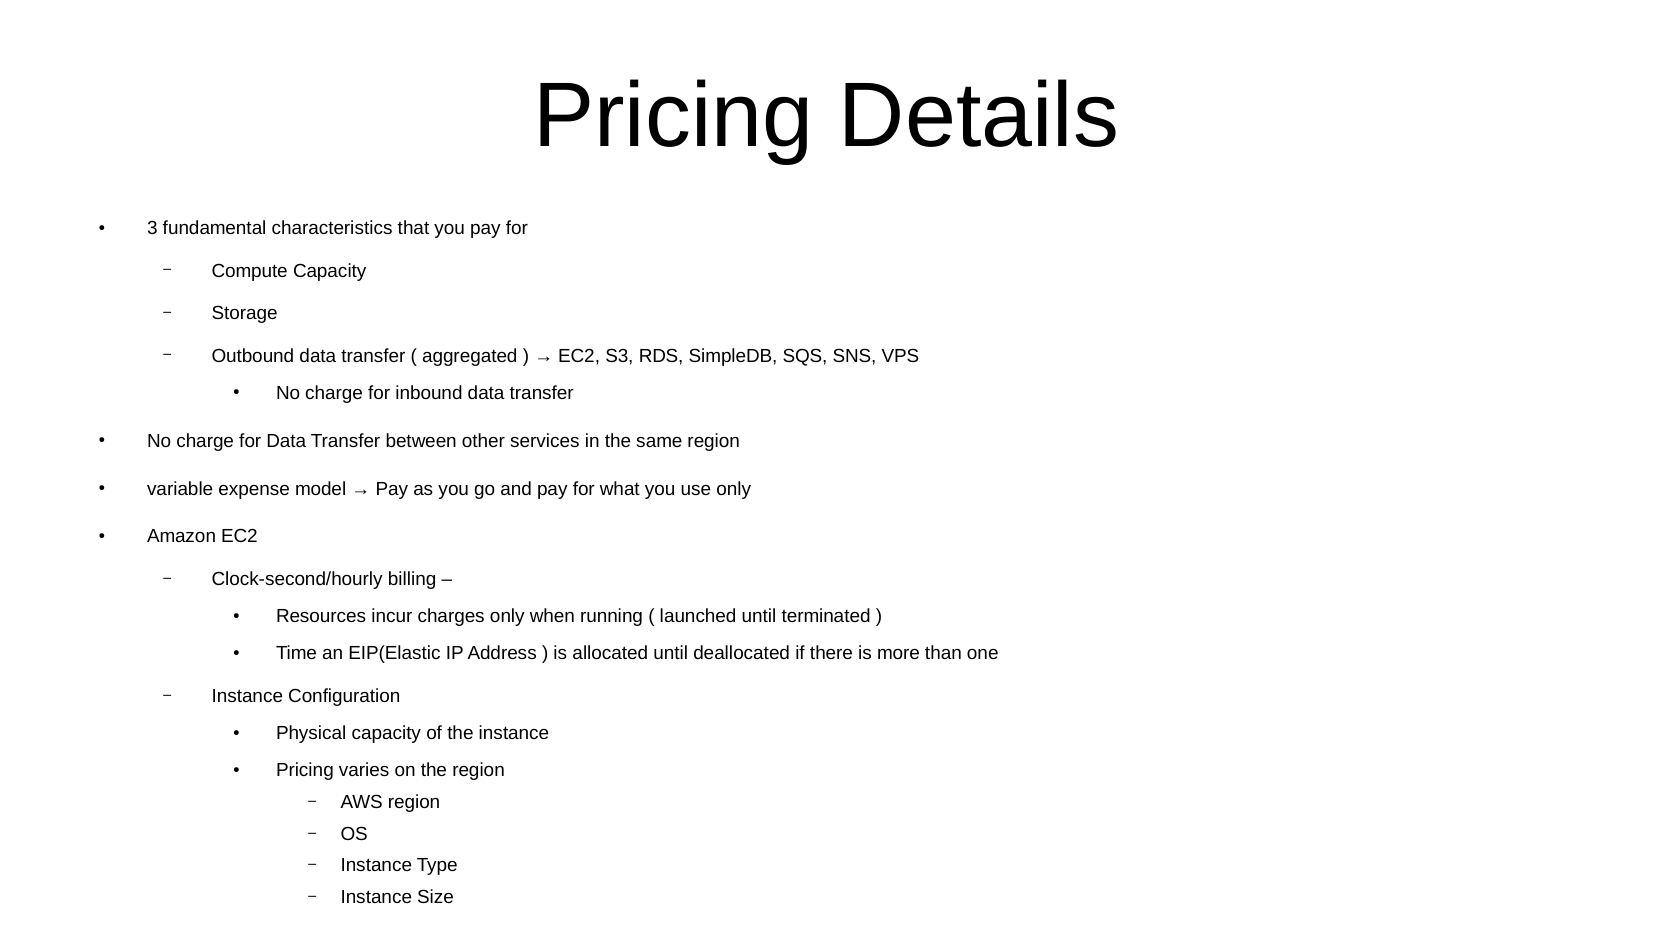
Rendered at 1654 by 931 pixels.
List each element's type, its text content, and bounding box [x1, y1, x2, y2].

list 3 fundamental characteristics that you pay for Compute Capacity Storage Outbound data transfer ( aggregated ) → EC2, S3, RDS, SimpleDB, SQS, SNS, VPS No charge for inbound data transfer No charge for Data Transfer between other services in the same region variable expense model → Pay as you go and pay for what you use only Amazon EC2 Clock-second/hourly billing – Resources incur charges only when running ( launched until terminated ) Time an EIP(Elastic IP Address ) is allocated until deallocated if there is more than one Instance Configuration Physical capacity of the instance Pricing varies on the region AWS region OS Instance Type Instance Size [82, 217, 1571, 916]
title Pricing Details [82, 37, 1571, 193]
